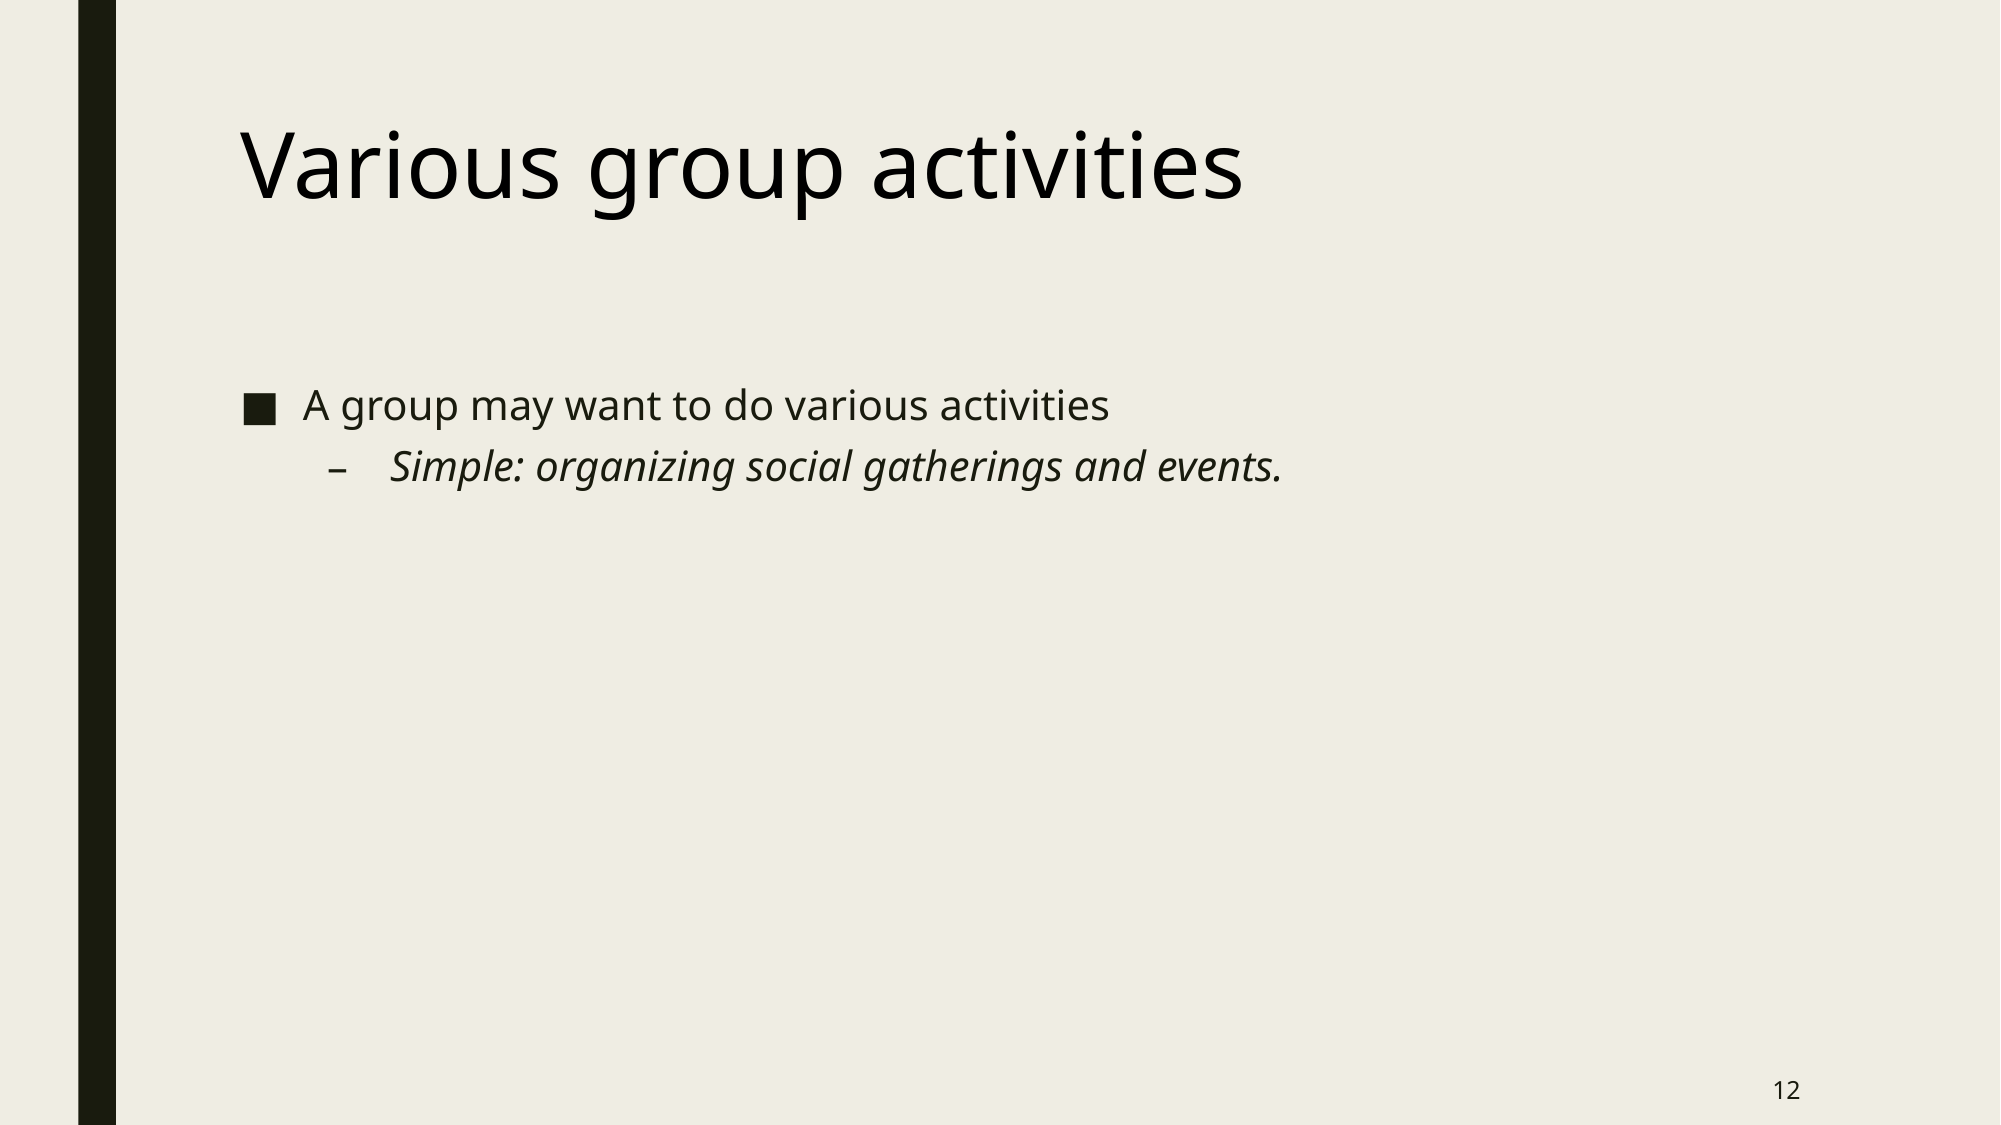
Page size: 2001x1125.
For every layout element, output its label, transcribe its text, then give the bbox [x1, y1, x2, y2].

list A group may want to do various activities Simple: organizing social gatherings and events. [225, 375, 1800, 963]
title Various group activities [225, 112, 1800, 357]
slide_number <number> [1553, 1058, 1816, 1125]
